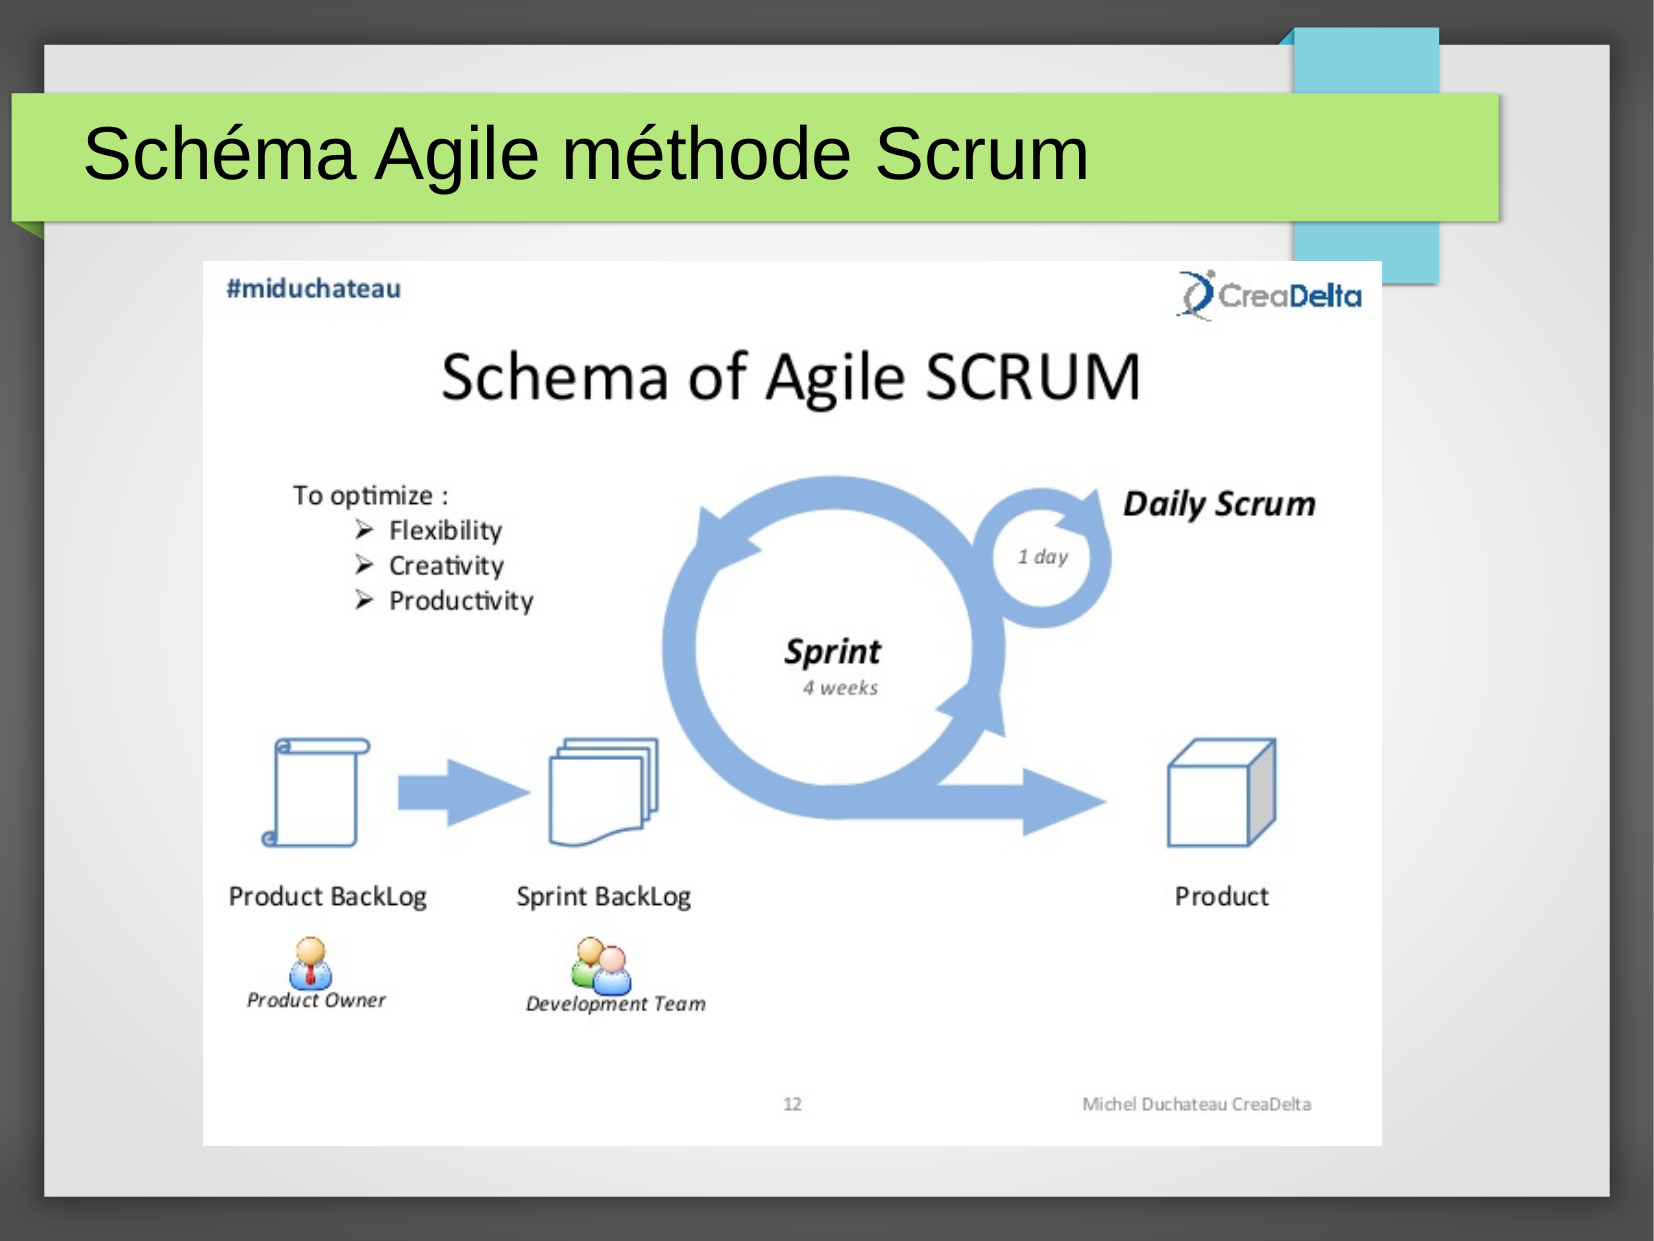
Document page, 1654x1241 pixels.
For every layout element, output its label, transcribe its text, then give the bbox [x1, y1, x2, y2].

title Schéma Agile méthode Scrum [82, 94, 1264, 213]
picture [0, 0, 1654, 1241]
